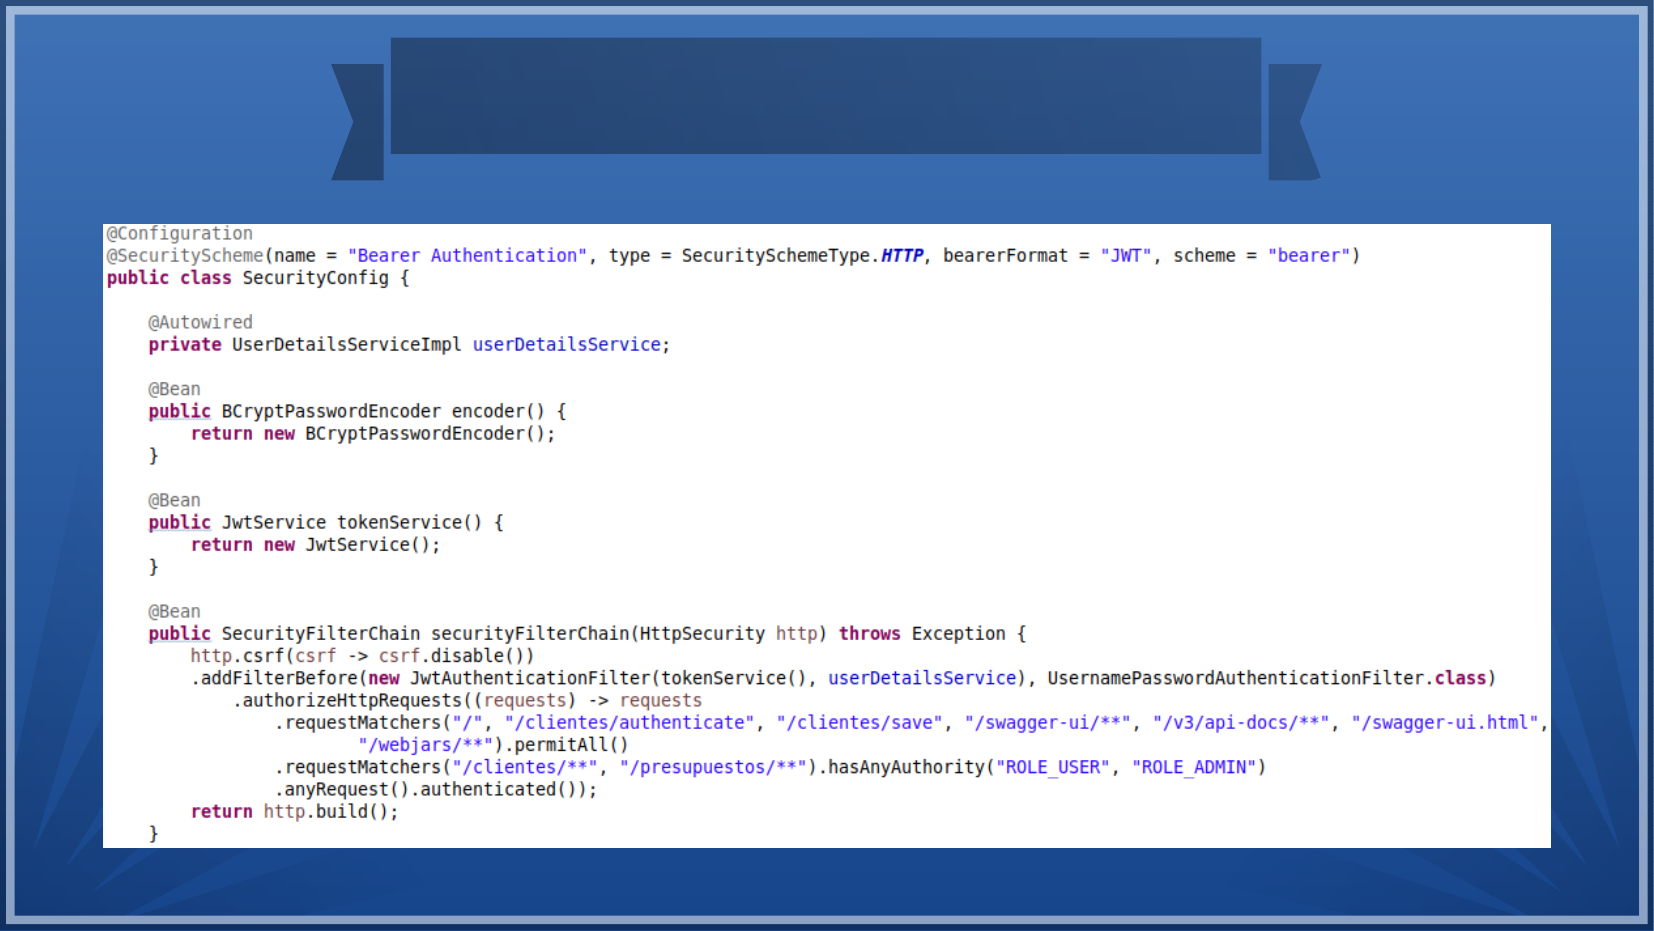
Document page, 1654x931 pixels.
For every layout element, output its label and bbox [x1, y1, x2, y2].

picture [103, 224, 1551, 848]
